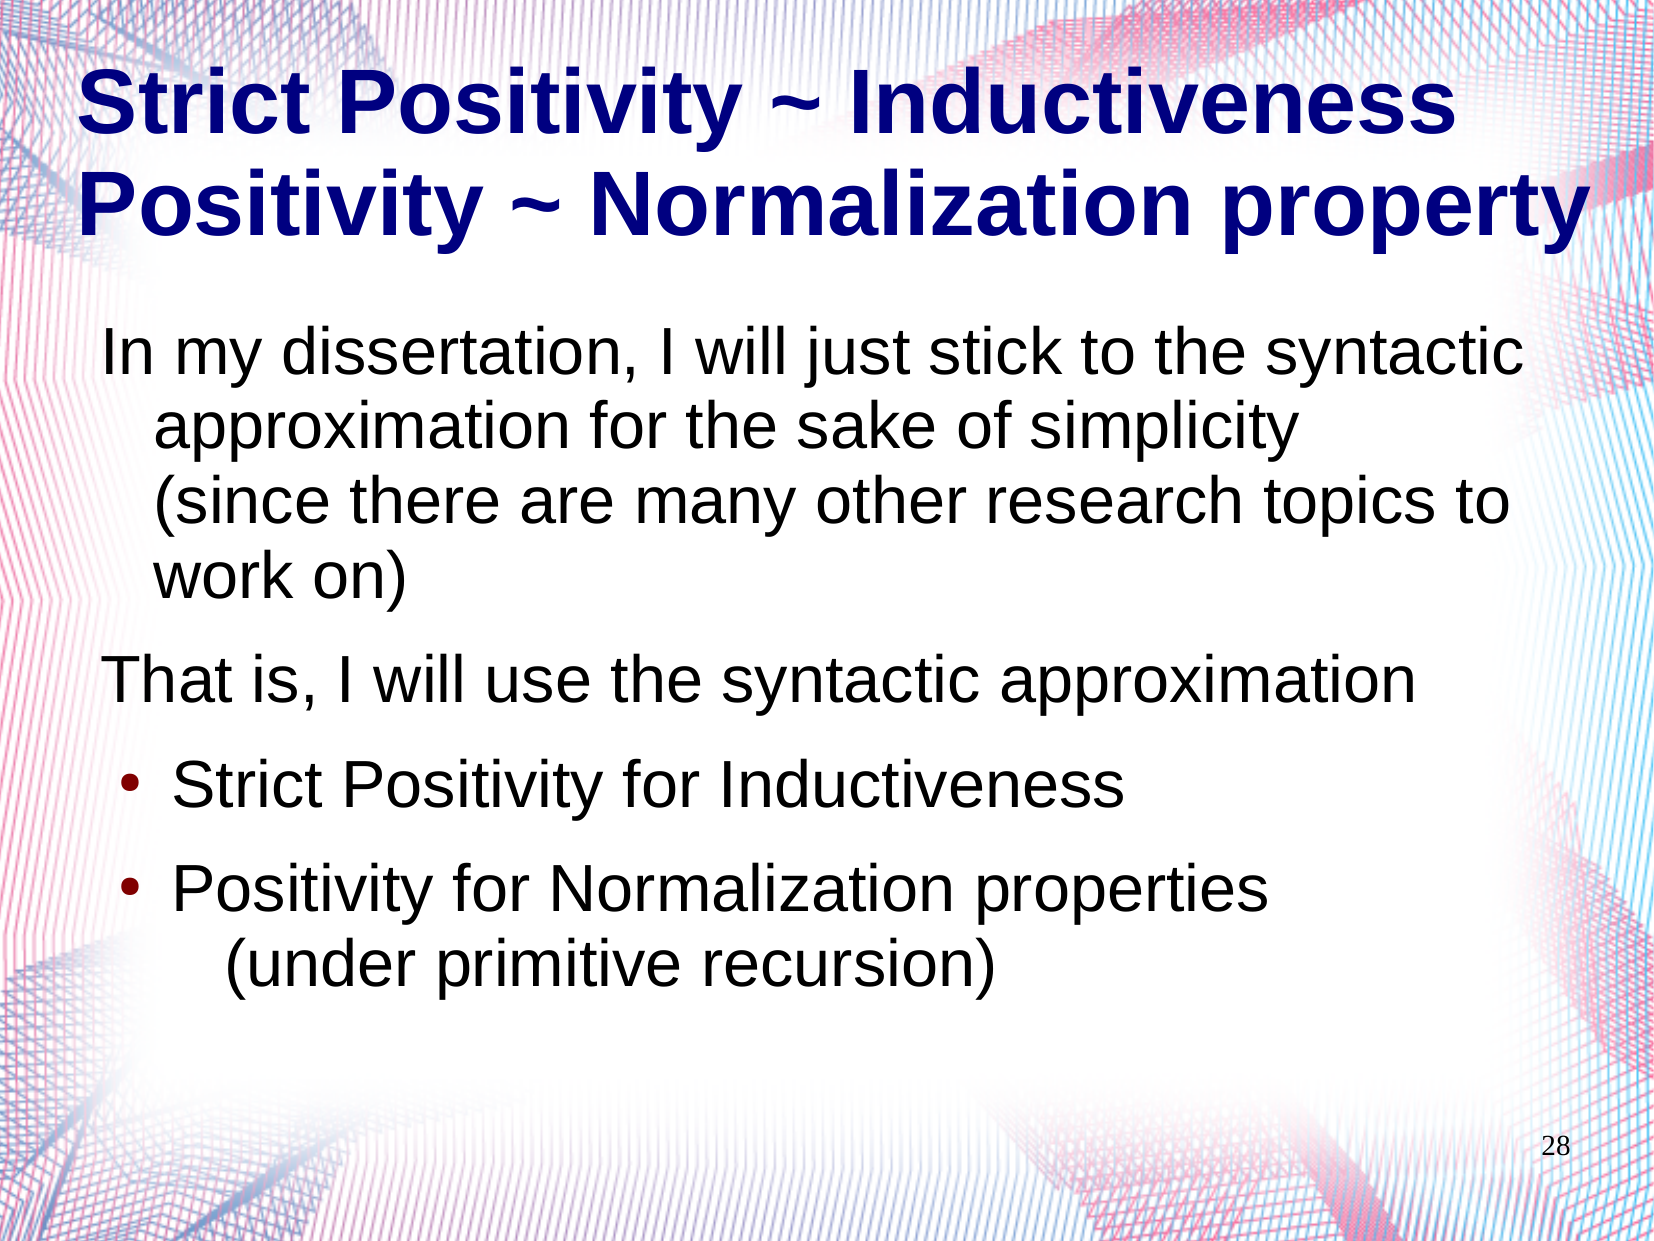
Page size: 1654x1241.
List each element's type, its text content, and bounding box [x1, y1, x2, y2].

list In my dissertation, I will just stick to the syntactic approximation for the sake of simplicity (since there are many other research topics to work on) That is, I will use the syntactic approximation Strict Positivity for Inductiveness Positivity for Normalization properties (under primitive recursion) [82, 313, 1571, 1028]
picture [0, 0, 1654, 1241]
title Strict Positivity ~ Inductiveness Positivity ~ Normalization property [76, 49, 1601, 257]
